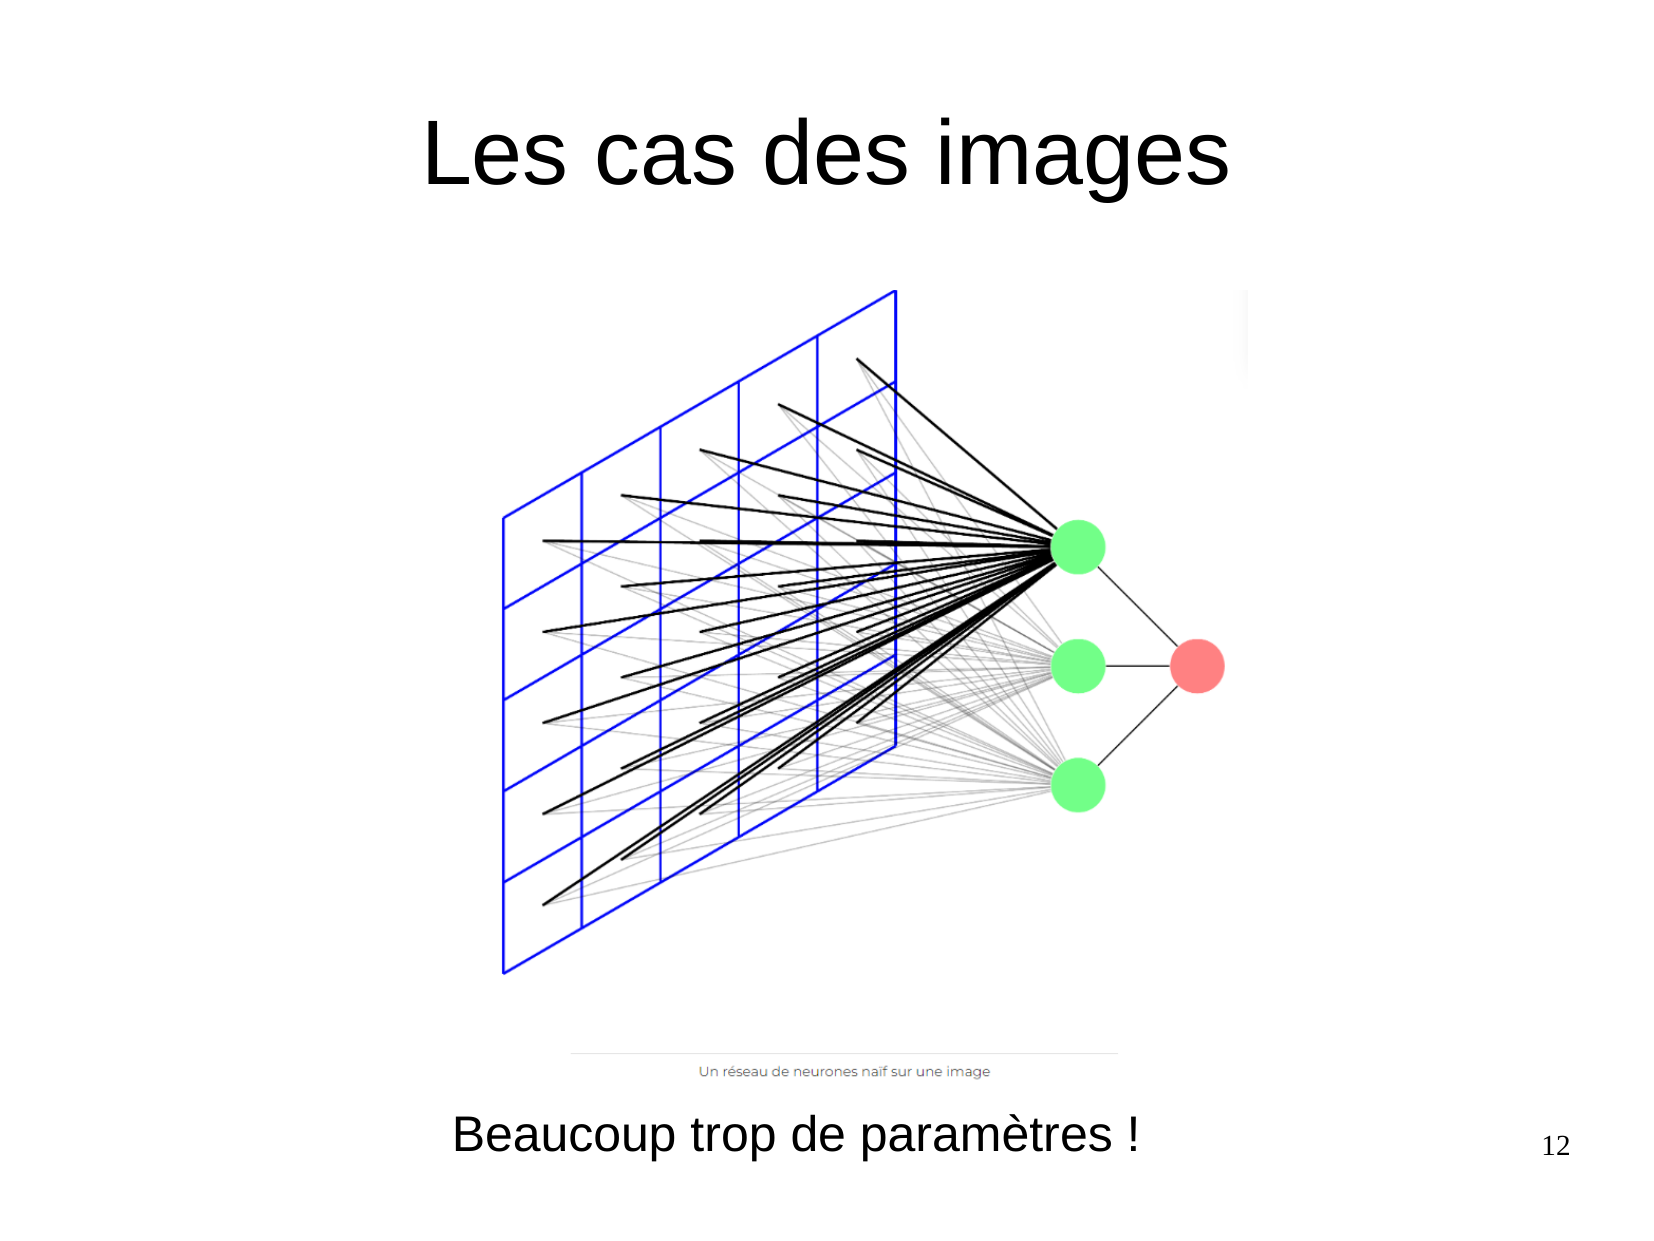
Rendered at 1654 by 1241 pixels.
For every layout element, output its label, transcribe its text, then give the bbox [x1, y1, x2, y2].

text_box Beaucoup trop de paramètres ! [437, 1098, 1288, 1225]
picture [406, 290, 1248, 1109]
title Les cas des images [82, 49, 1571, 257]
